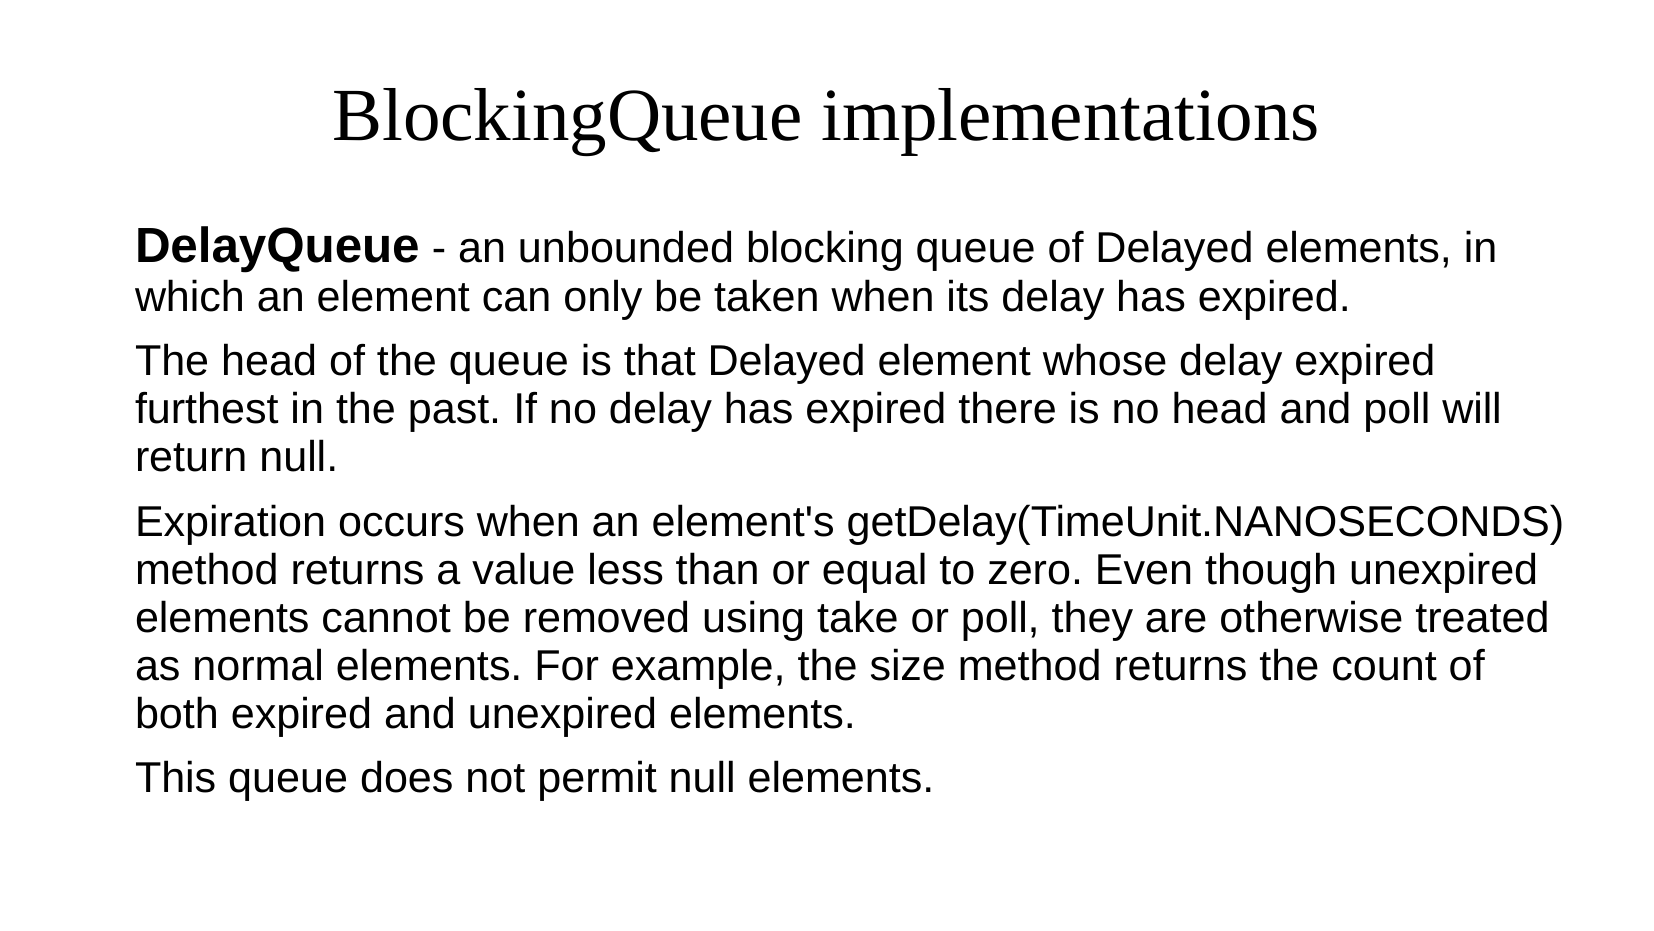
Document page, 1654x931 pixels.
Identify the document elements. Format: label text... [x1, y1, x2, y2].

title BlockingQueue implementations [82, 36, 1571, 193]
list DelayQueue - an unbounded blocking queue of Delayed elements, in which an element can only be taken when its delay has expired. The head of the queue is that Delayed element whose delay expired furthest in the past. If no delay has expired there is no head and poll will return null. Expiration occurs when an element's getDelay(TimeUnit.NANOSECONDS) method returns a value less than or equal to zero. Even though unexpired elements cannot be removed using take or poll, they are otherwise treated as normal elements. For example, the size method returns the count of both expired and unexpired elements. This queue does not permit null elements. [82, 217, 1571, 833]
